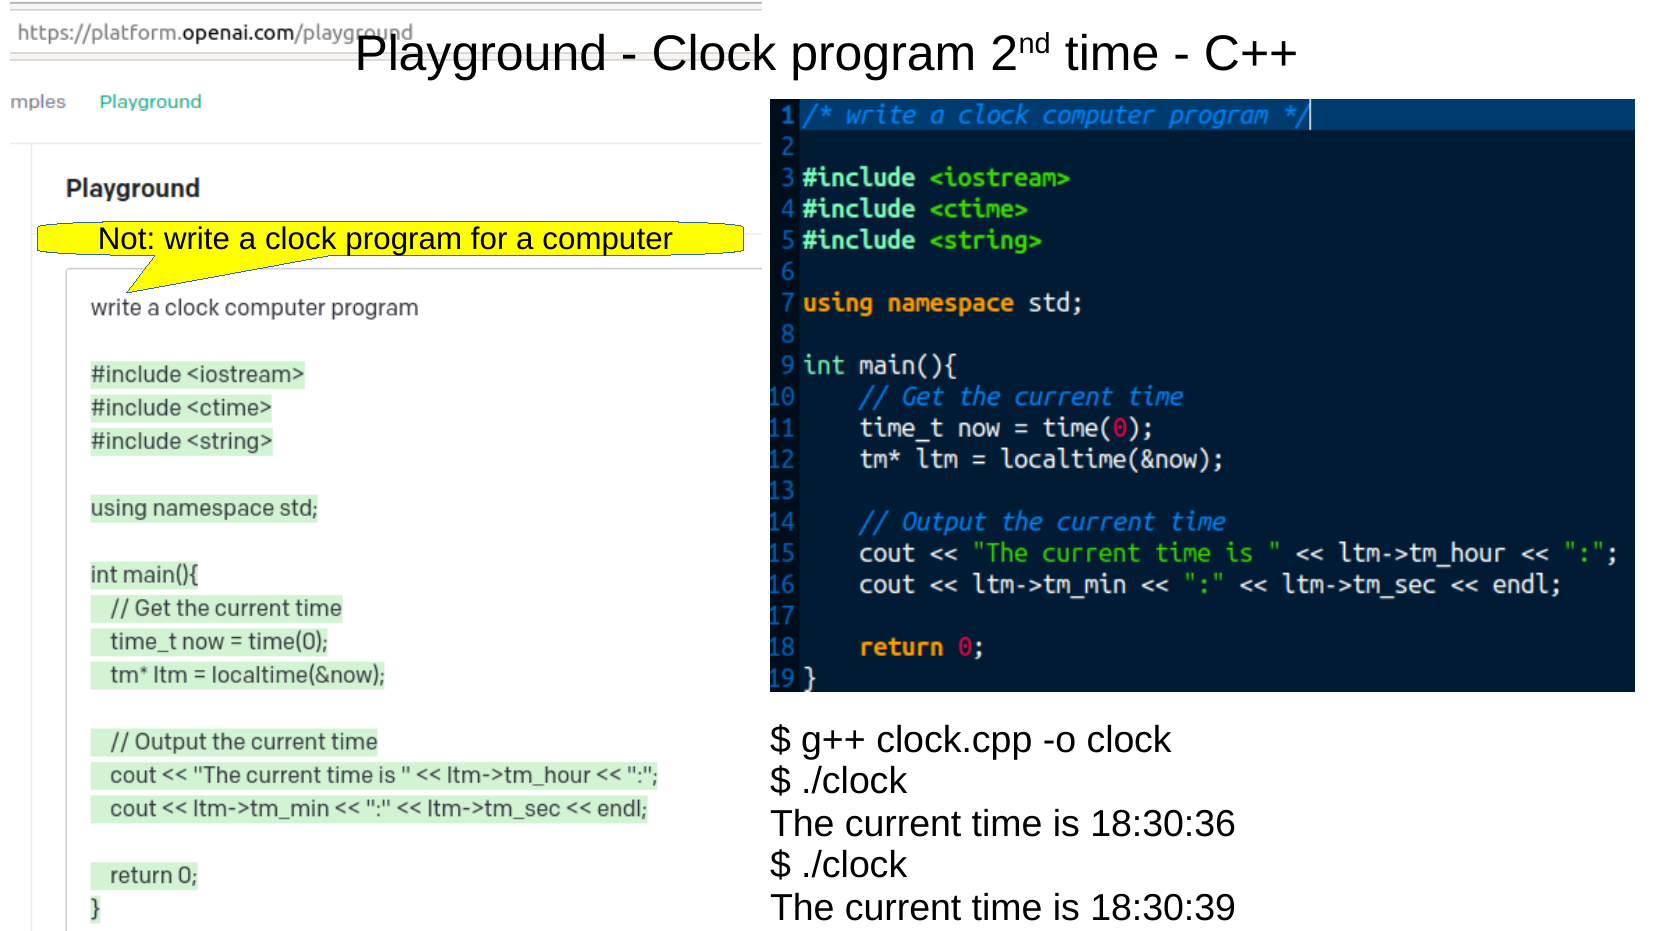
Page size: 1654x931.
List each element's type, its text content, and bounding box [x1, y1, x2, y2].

picture [770, 99, 1635, 692]
text_box Not: write a clock program for a computer [37, 221, 744, 293]
text_box $ g++ clock.cpp -o clock $ ./clock The current time is 18:30:36 $ ./clock The current time is 18:30:39 [755, 710, 1258, 931]
title Playground - Clock program 2nd time - C++ [82, 1, 1571, 105]
picture [10, 1, 762, 931]
